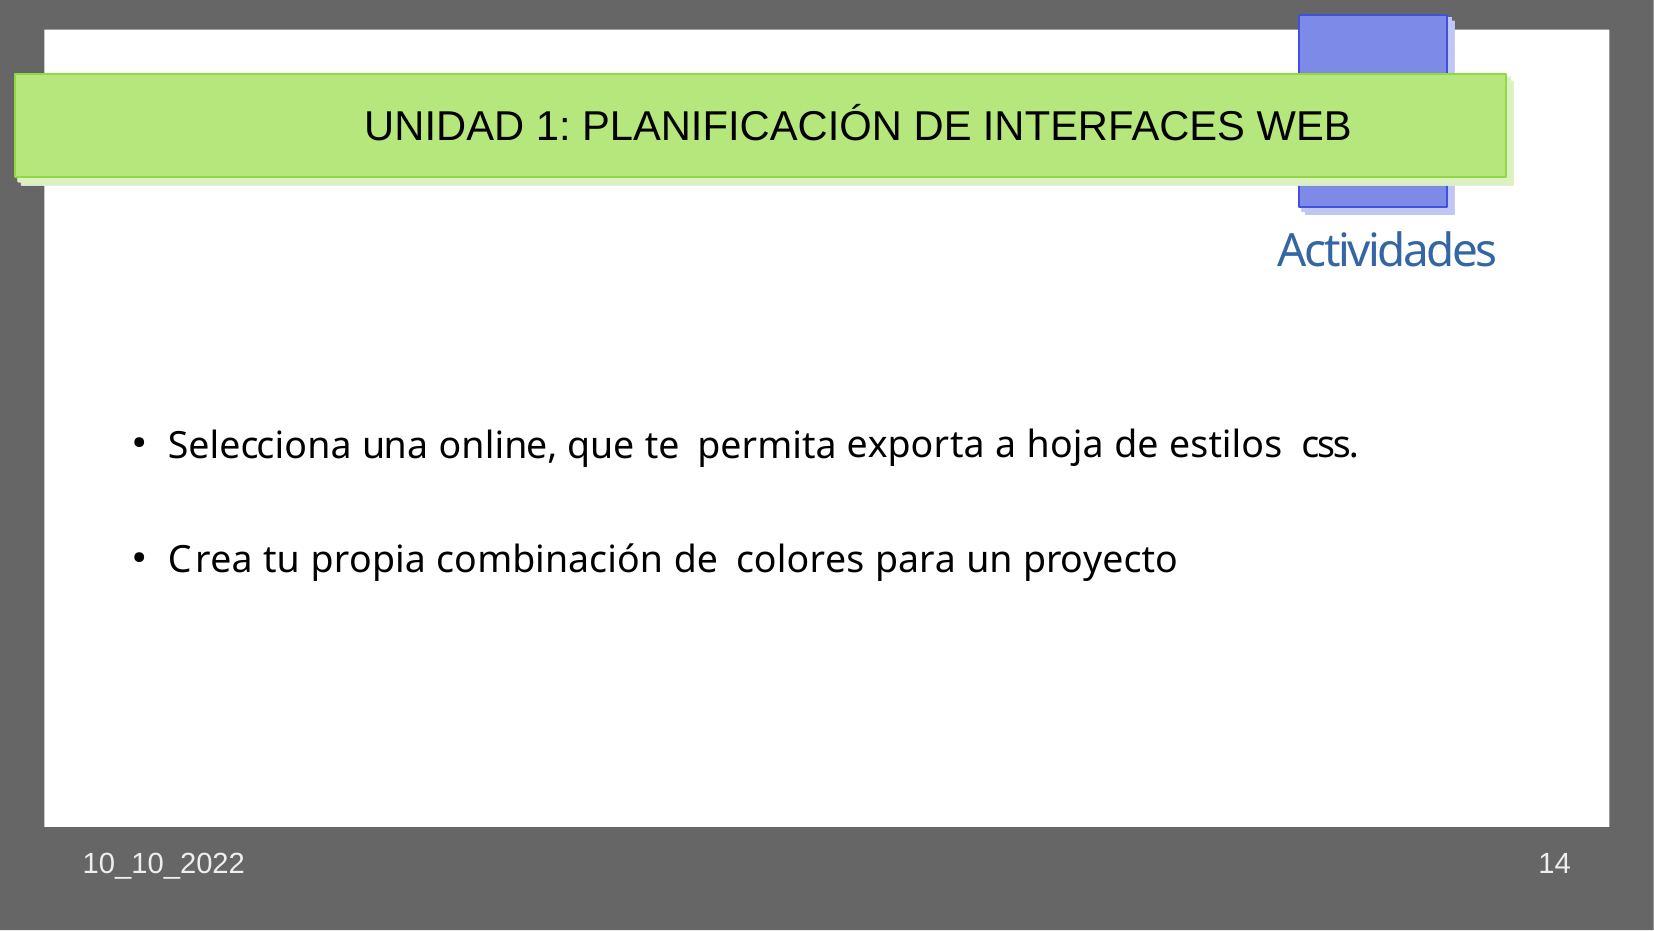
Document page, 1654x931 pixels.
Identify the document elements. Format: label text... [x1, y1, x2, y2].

subtitle [88, 206, 1565, 739]
title UNIDAD 1: PLANIFICACIÓN DE INTERFACES WEB [29, 73, 1447, 178]
text_box Actividades Selecciona una online, que te permita exporta a hoja de estilos css. Crea tu propia combinación de colores para un proyecto [96, 217, 1572, 710]
